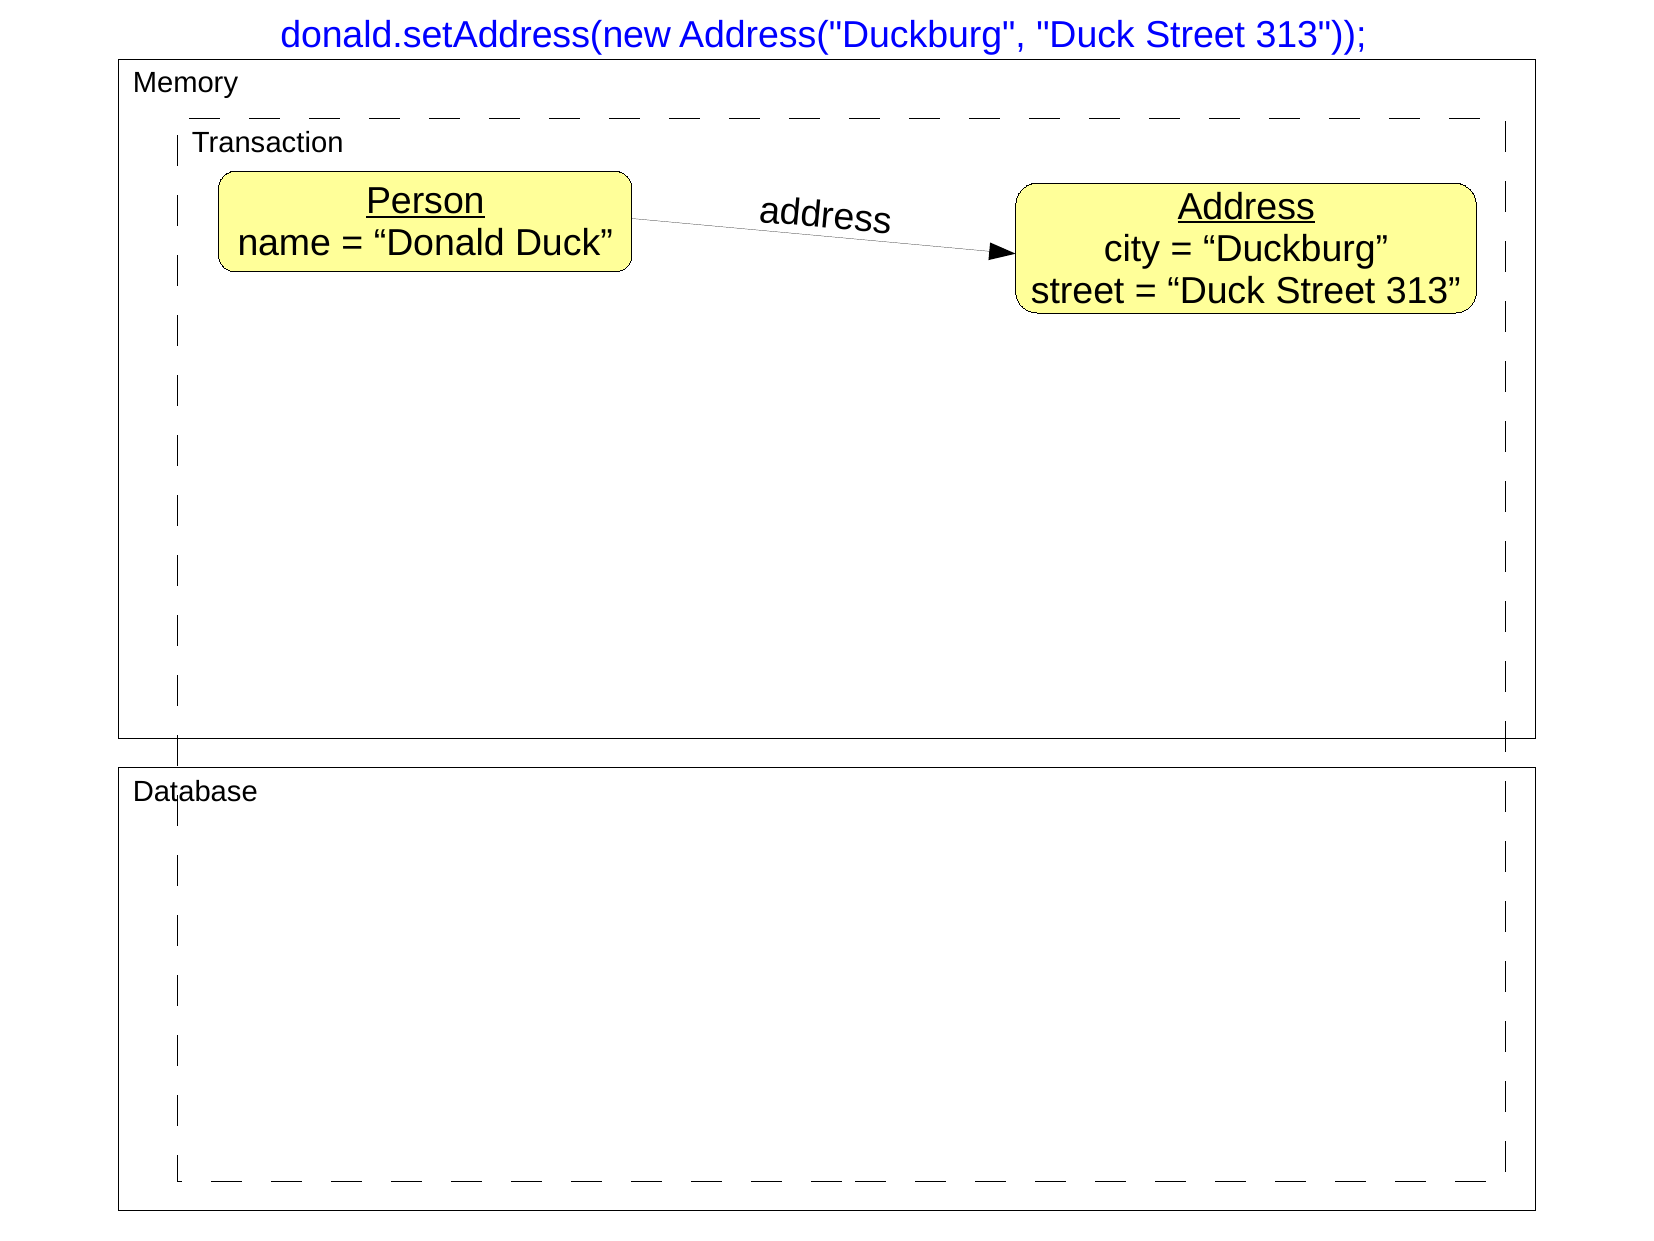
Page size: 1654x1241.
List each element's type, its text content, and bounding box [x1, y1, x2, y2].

text_box Memory [118, 59, 1536, 739]
text_box Transaction [177, 118, 1506, 1182]
text_box donald.setAddress(new Address("Duckburg", "Duck Street 313")); [265, 6, 1536, 64]
text_box Database [118, 767, 1536, 1211]
text_box Person name = “Donald Duck” [218, 171, 632, 272]
text_box Address city = “Duckburg” street = “Duck Street 313” [1015, 183, 1477, 314]
